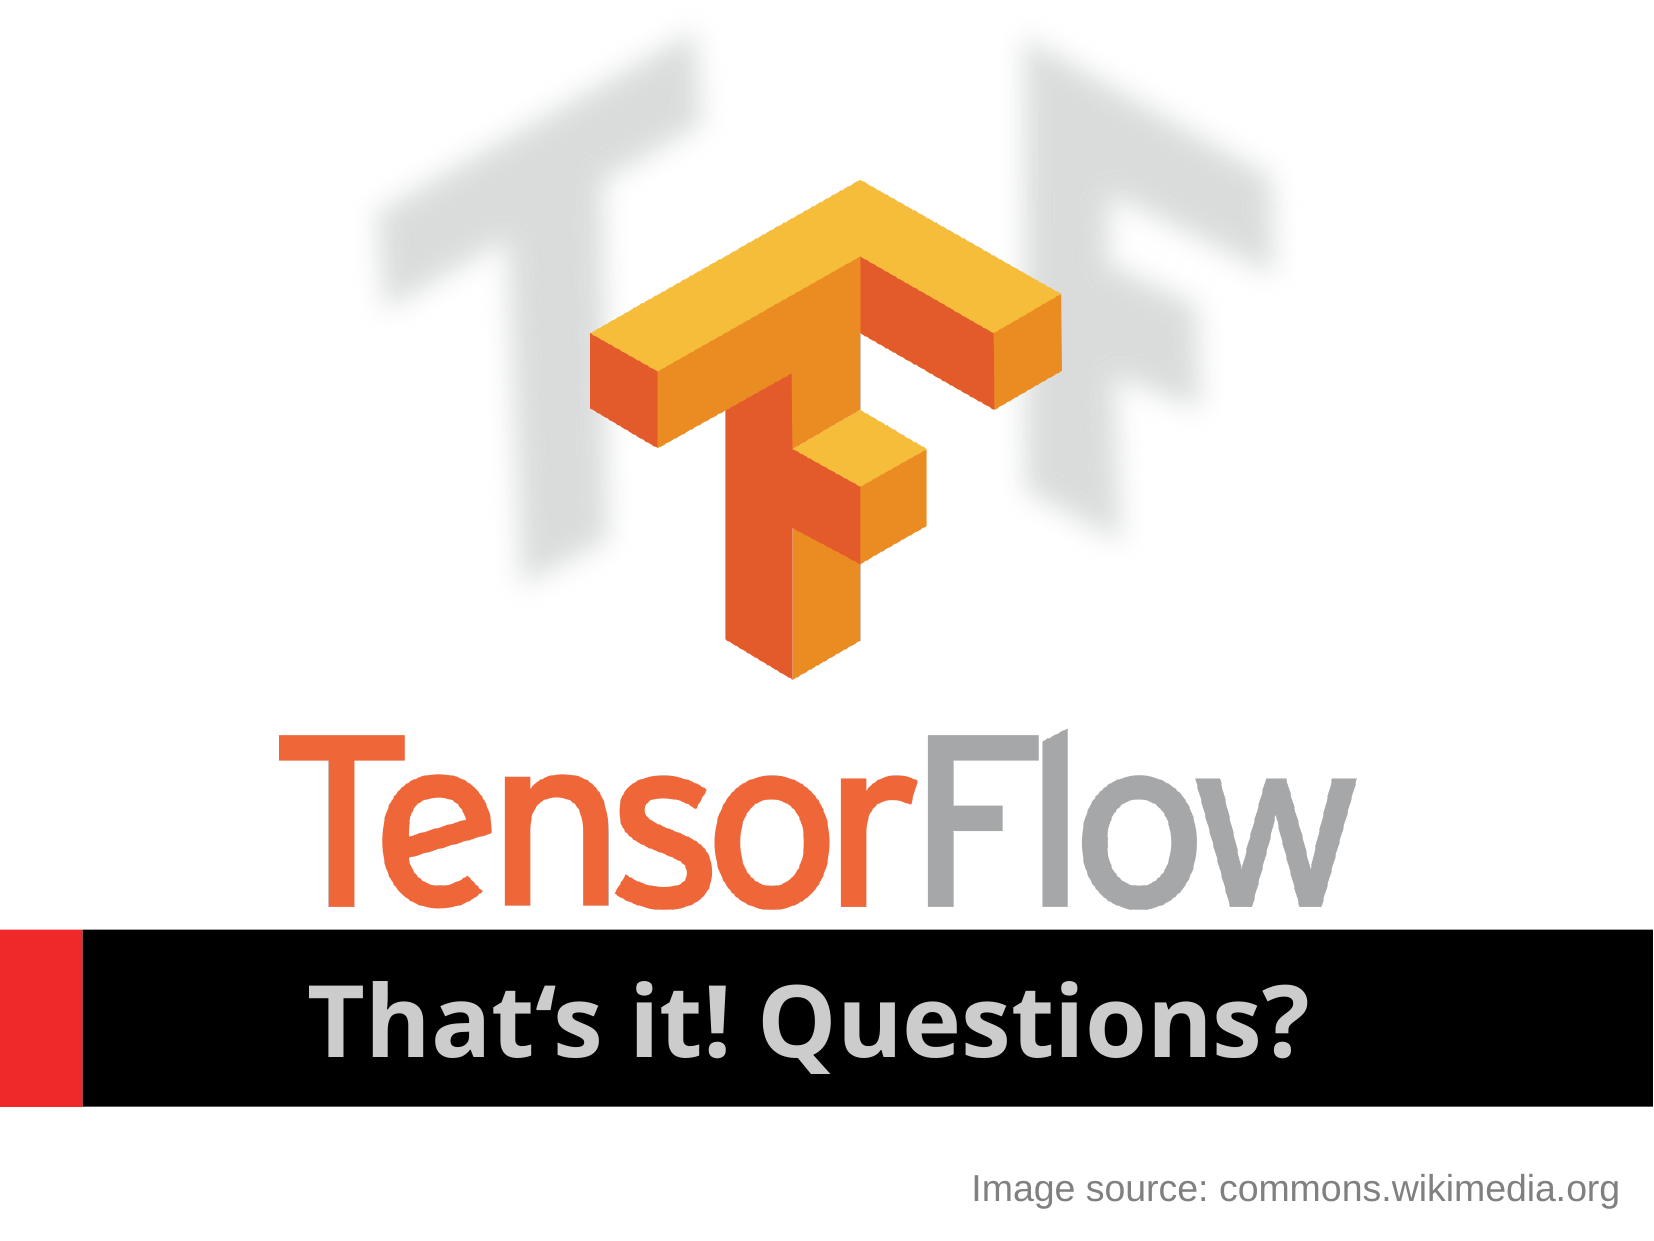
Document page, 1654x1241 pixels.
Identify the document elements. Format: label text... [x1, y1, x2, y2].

title That‘s it! Questions? [82, 929, 1653, 1107]
picture [259, 0, 1376, 930]
text_box Image source: commons.wikimedia.org [956, 1159, 1636, 1217]
